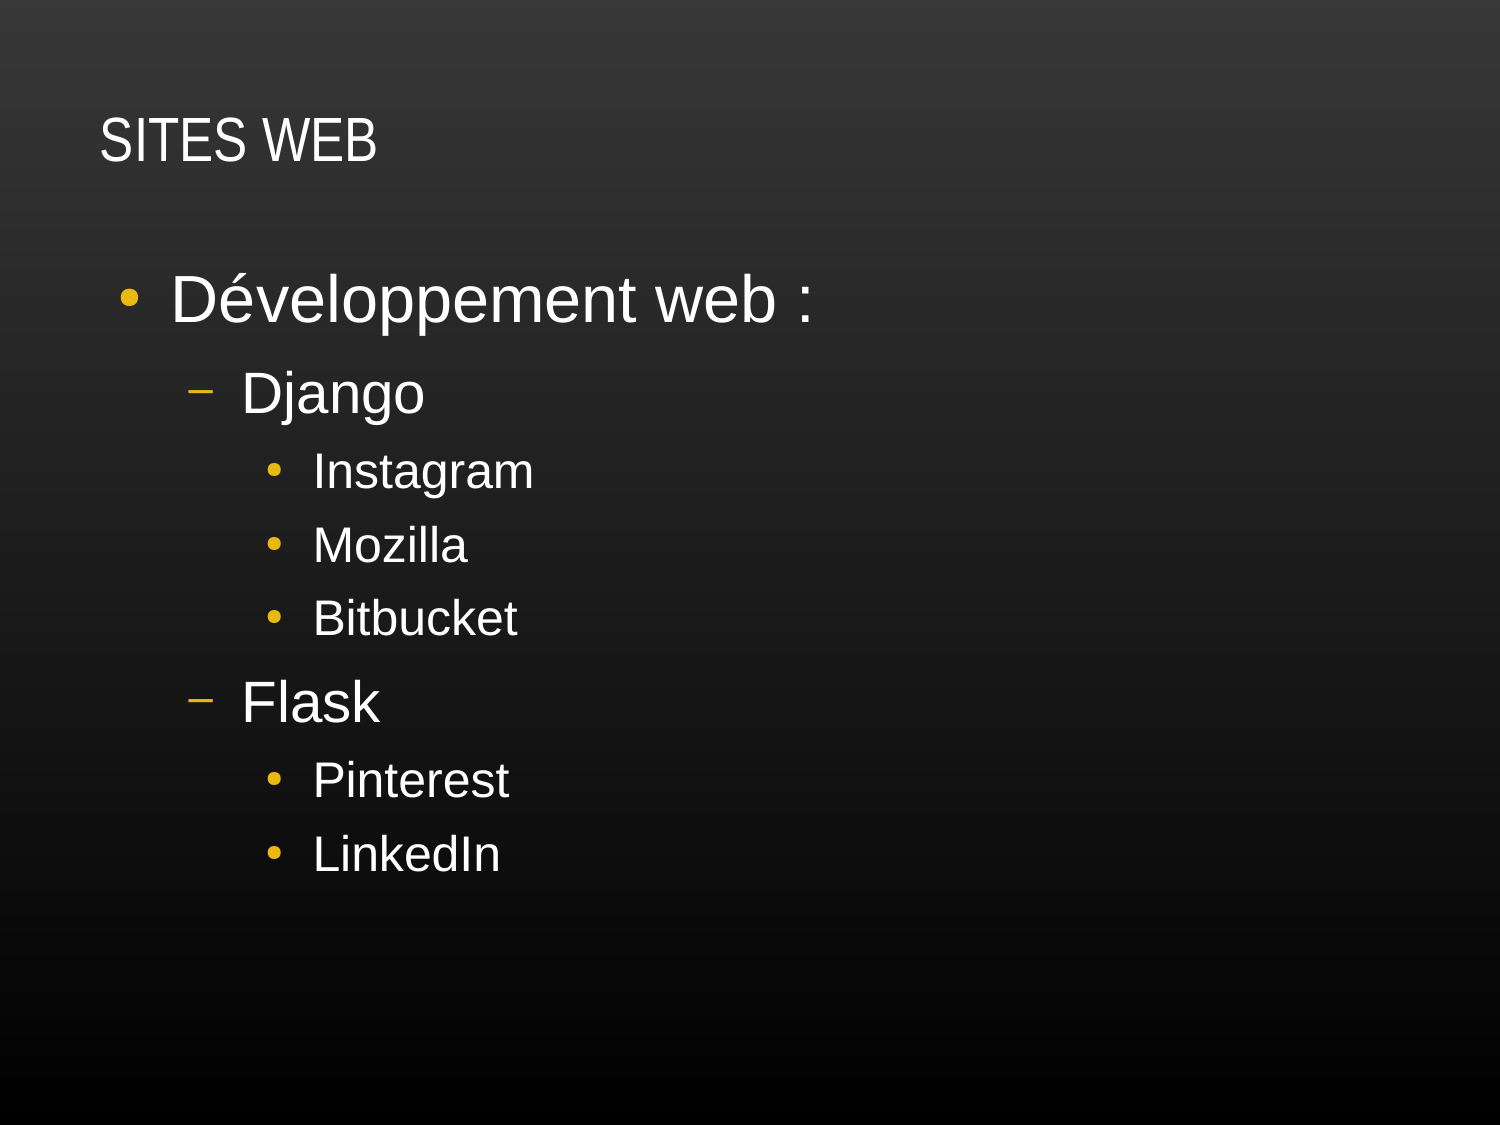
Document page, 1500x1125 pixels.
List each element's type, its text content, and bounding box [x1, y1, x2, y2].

title Sites web [99, 45, 1400, 233]
list Développement web : Django Instagram Mozilla Bitbucket Flask Pinterest LinkedIn [99, 262, 1400, 1005]
